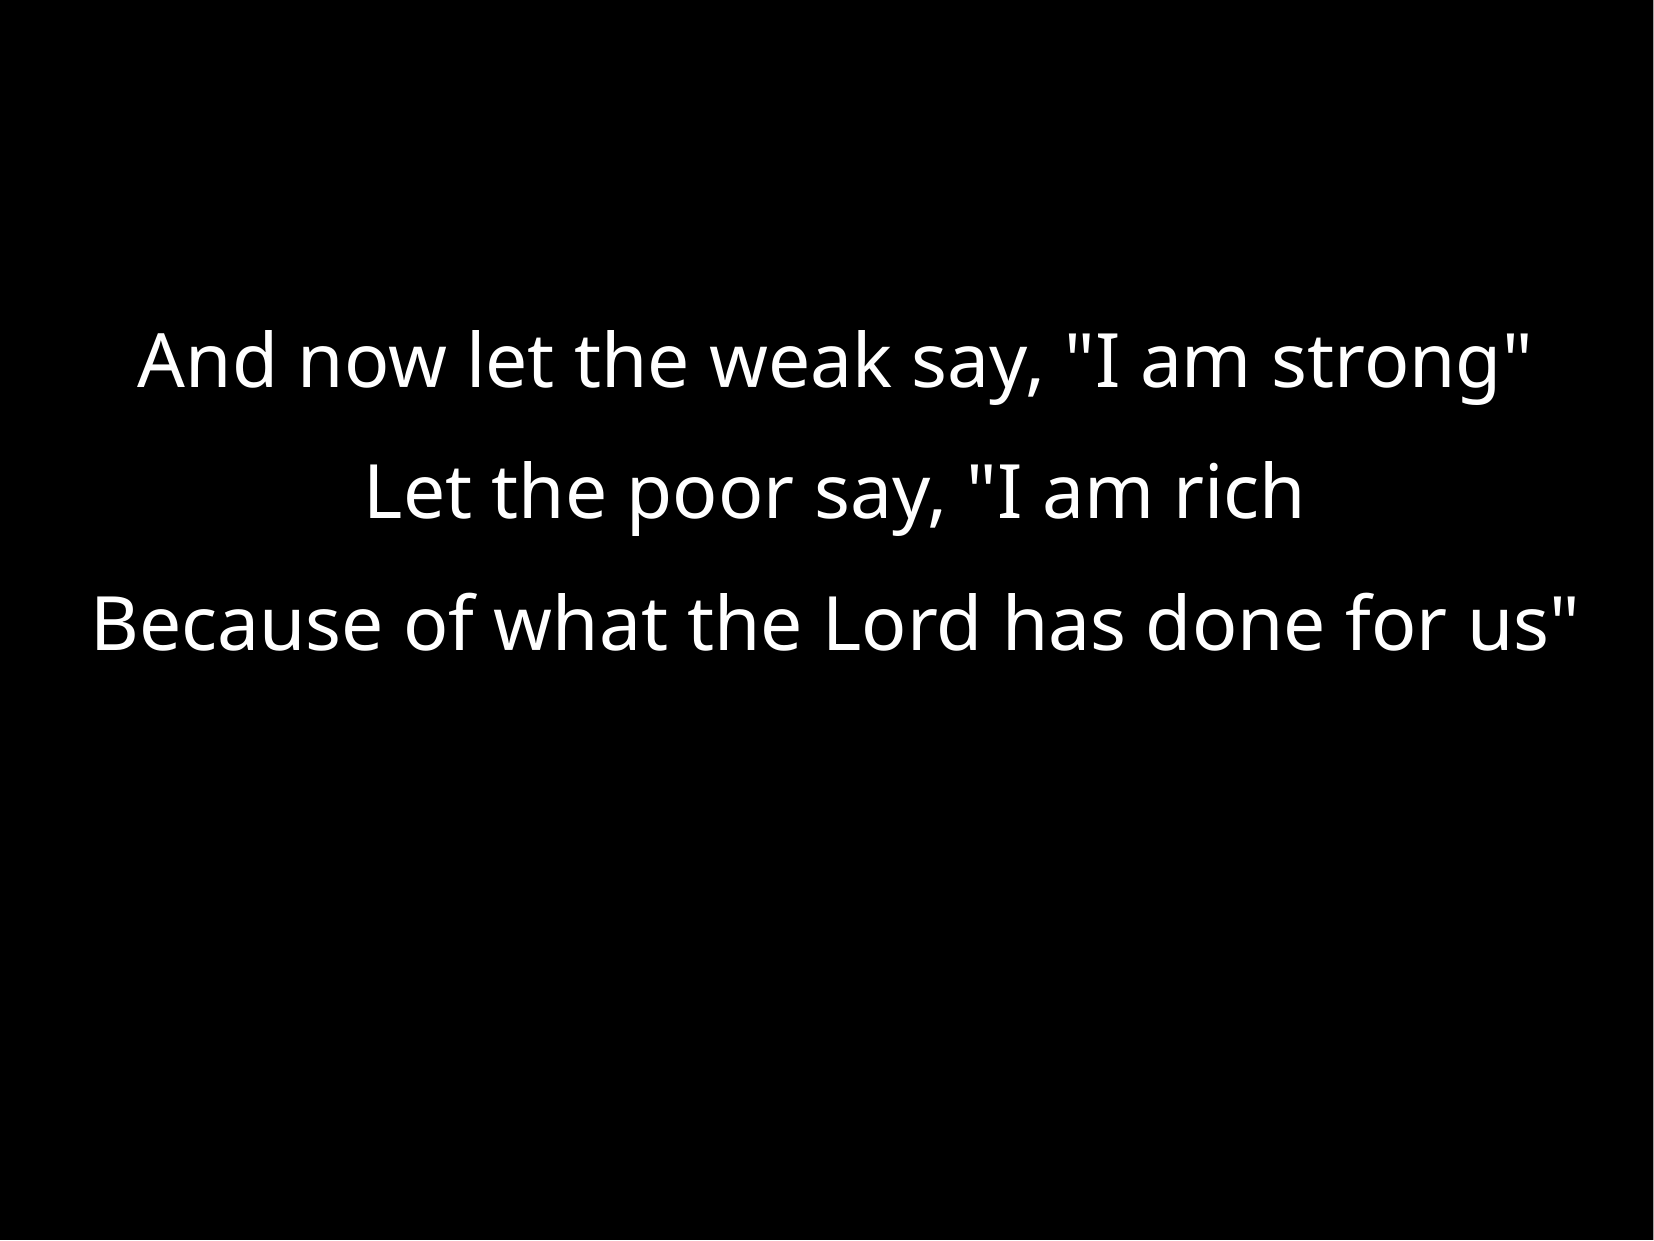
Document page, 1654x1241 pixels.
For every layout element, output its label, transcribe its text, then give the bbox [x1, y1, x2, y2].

list And now let the weak say, "I am strong" Let the poor say, "I am rich Because of what the Lord has done for us" [0, 307, 1654, 1229]
